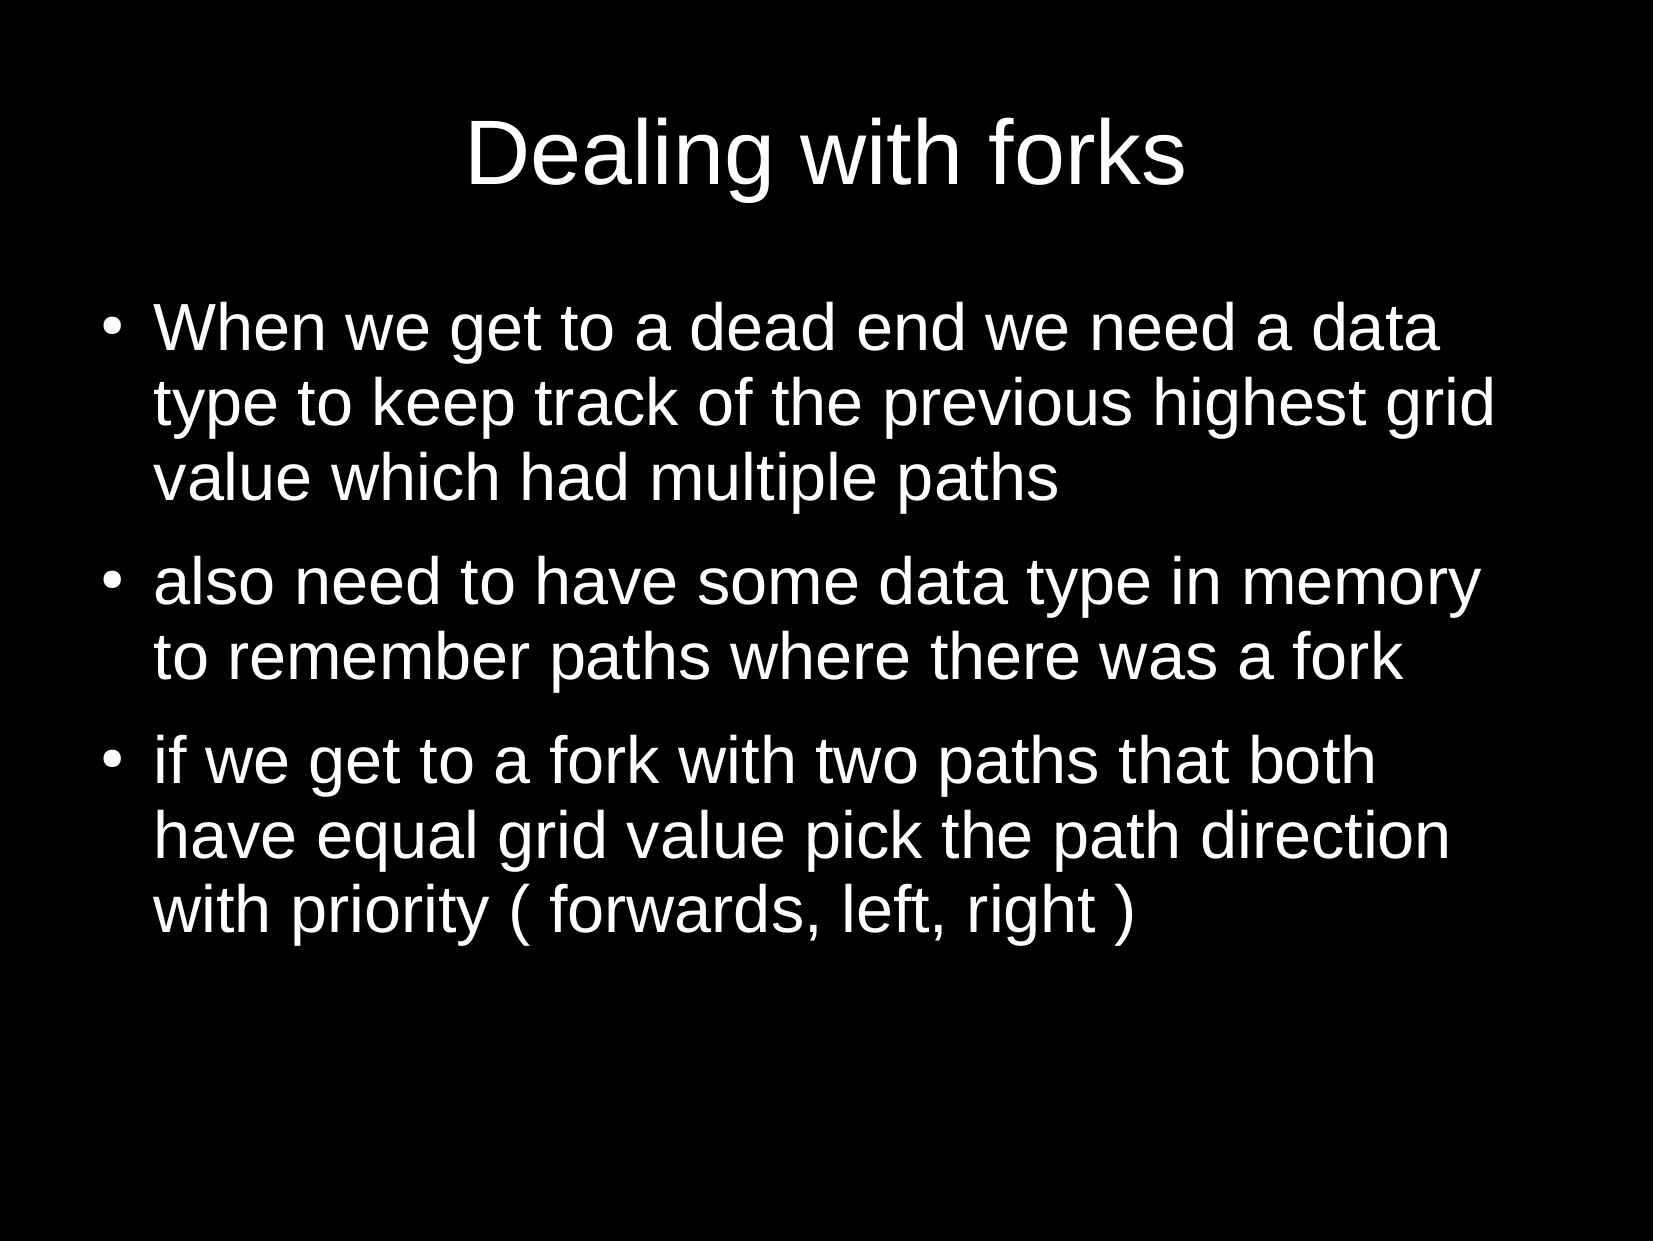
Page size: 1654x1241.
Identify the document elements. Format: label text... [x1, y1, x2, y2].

list When we get to a dead end we need a data type to keep track of the previous highest grid value which had multiple paths also need to have some data type in memory to remember paths where there was a fork if we get to a fork with two paths that both have equal grid value pick the path direction with priority ( forwards, left, right ) [82, 290, 1538, 1010]
title Dealing with forks [82, 49, 1571, 257]
